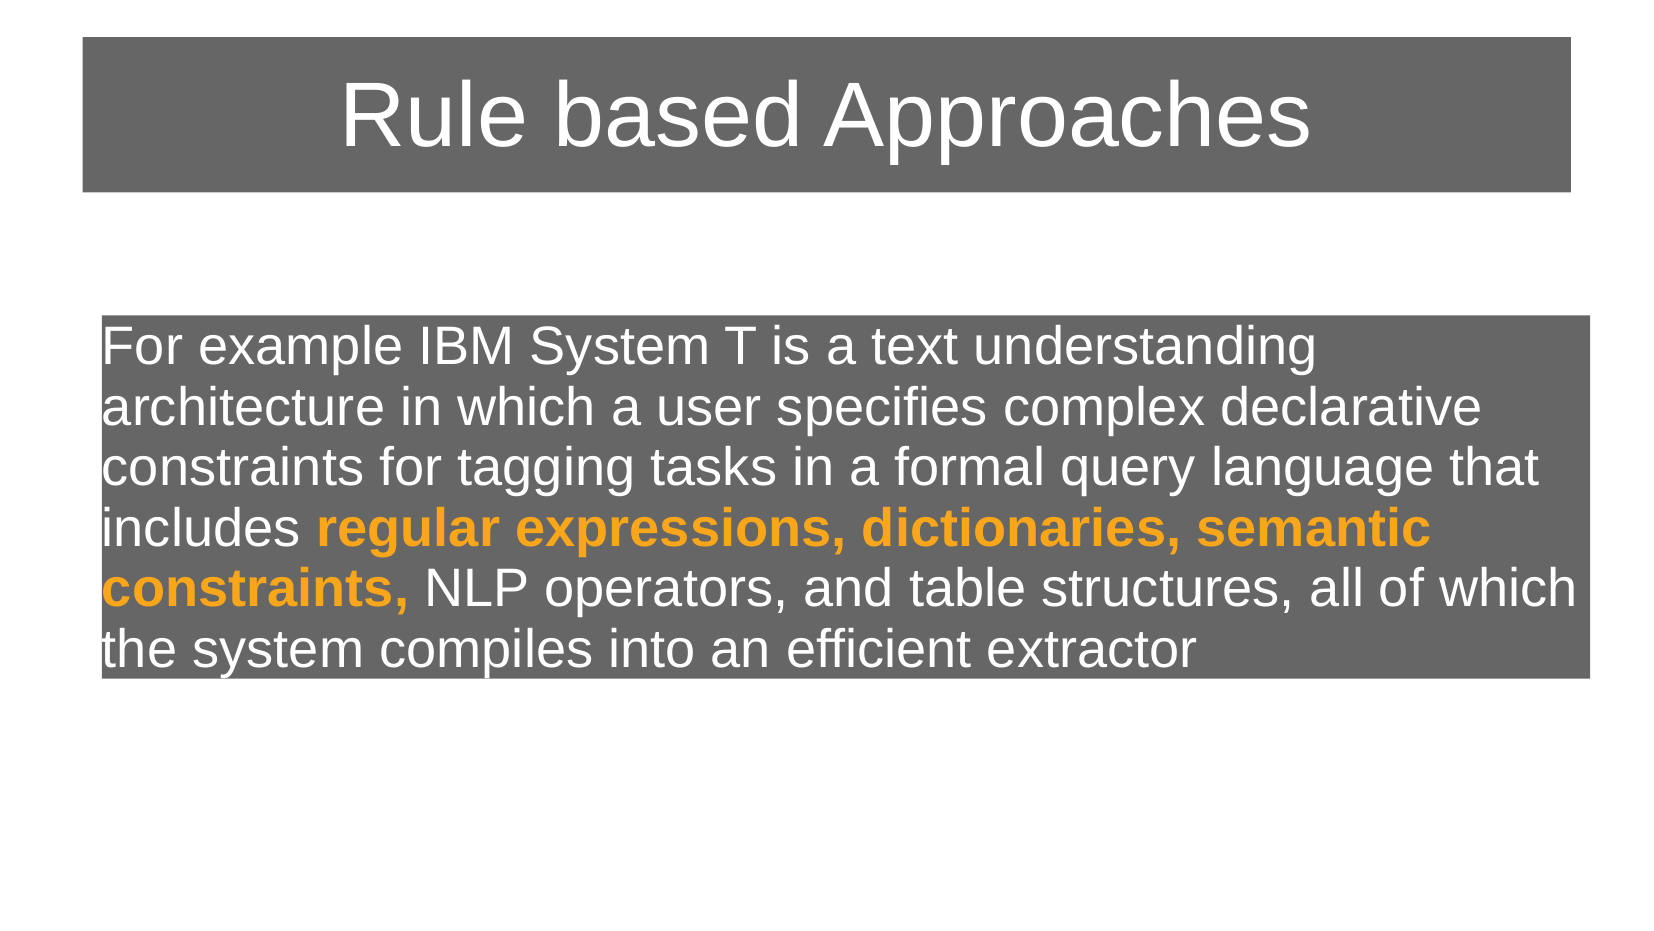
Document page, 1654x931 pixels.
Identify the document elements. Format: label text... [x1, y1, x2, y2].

title For example IBM System T is a text understanding architecture in which a user specifies complex declarative constraints for tagging tasks in a formal query language that includes regular expressions, dictionaries, semantic constraints, NLP operators, and table structures, all of which the system compiles into an efficient extractor [101, 315, 1591, 679]
title Rule based Approaches [82, 37, 1571, 193]
